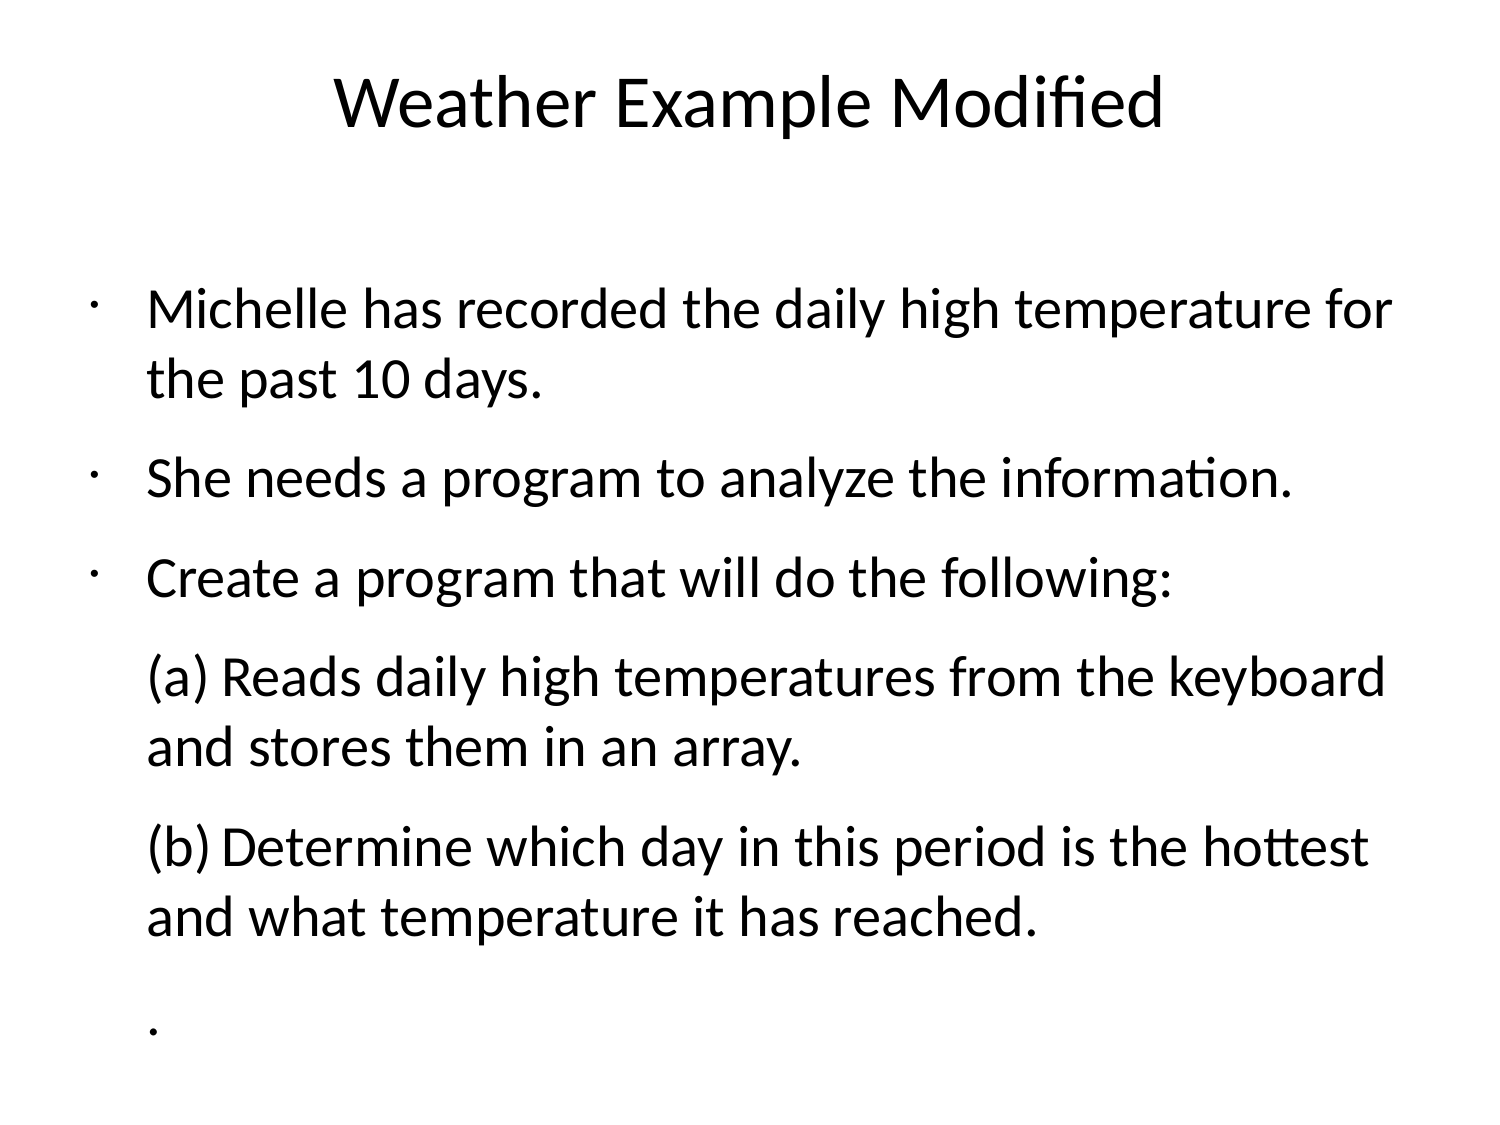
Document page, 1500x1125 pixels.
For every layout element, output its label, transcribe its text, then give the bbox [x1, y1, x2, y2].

list Michelle has recorded the daily high temperature for the past 10 days. She needs a program to analyze the information. Create a program that will do the following: (a) Reads daily high temperatures from the keyboard and stores them in an array. (b) Determine which day in this period is the hottest and what temperature it has reached. . [75, 262, 1425, 1005]
title Weather Example Modified [75, 45, 1425, 233]
